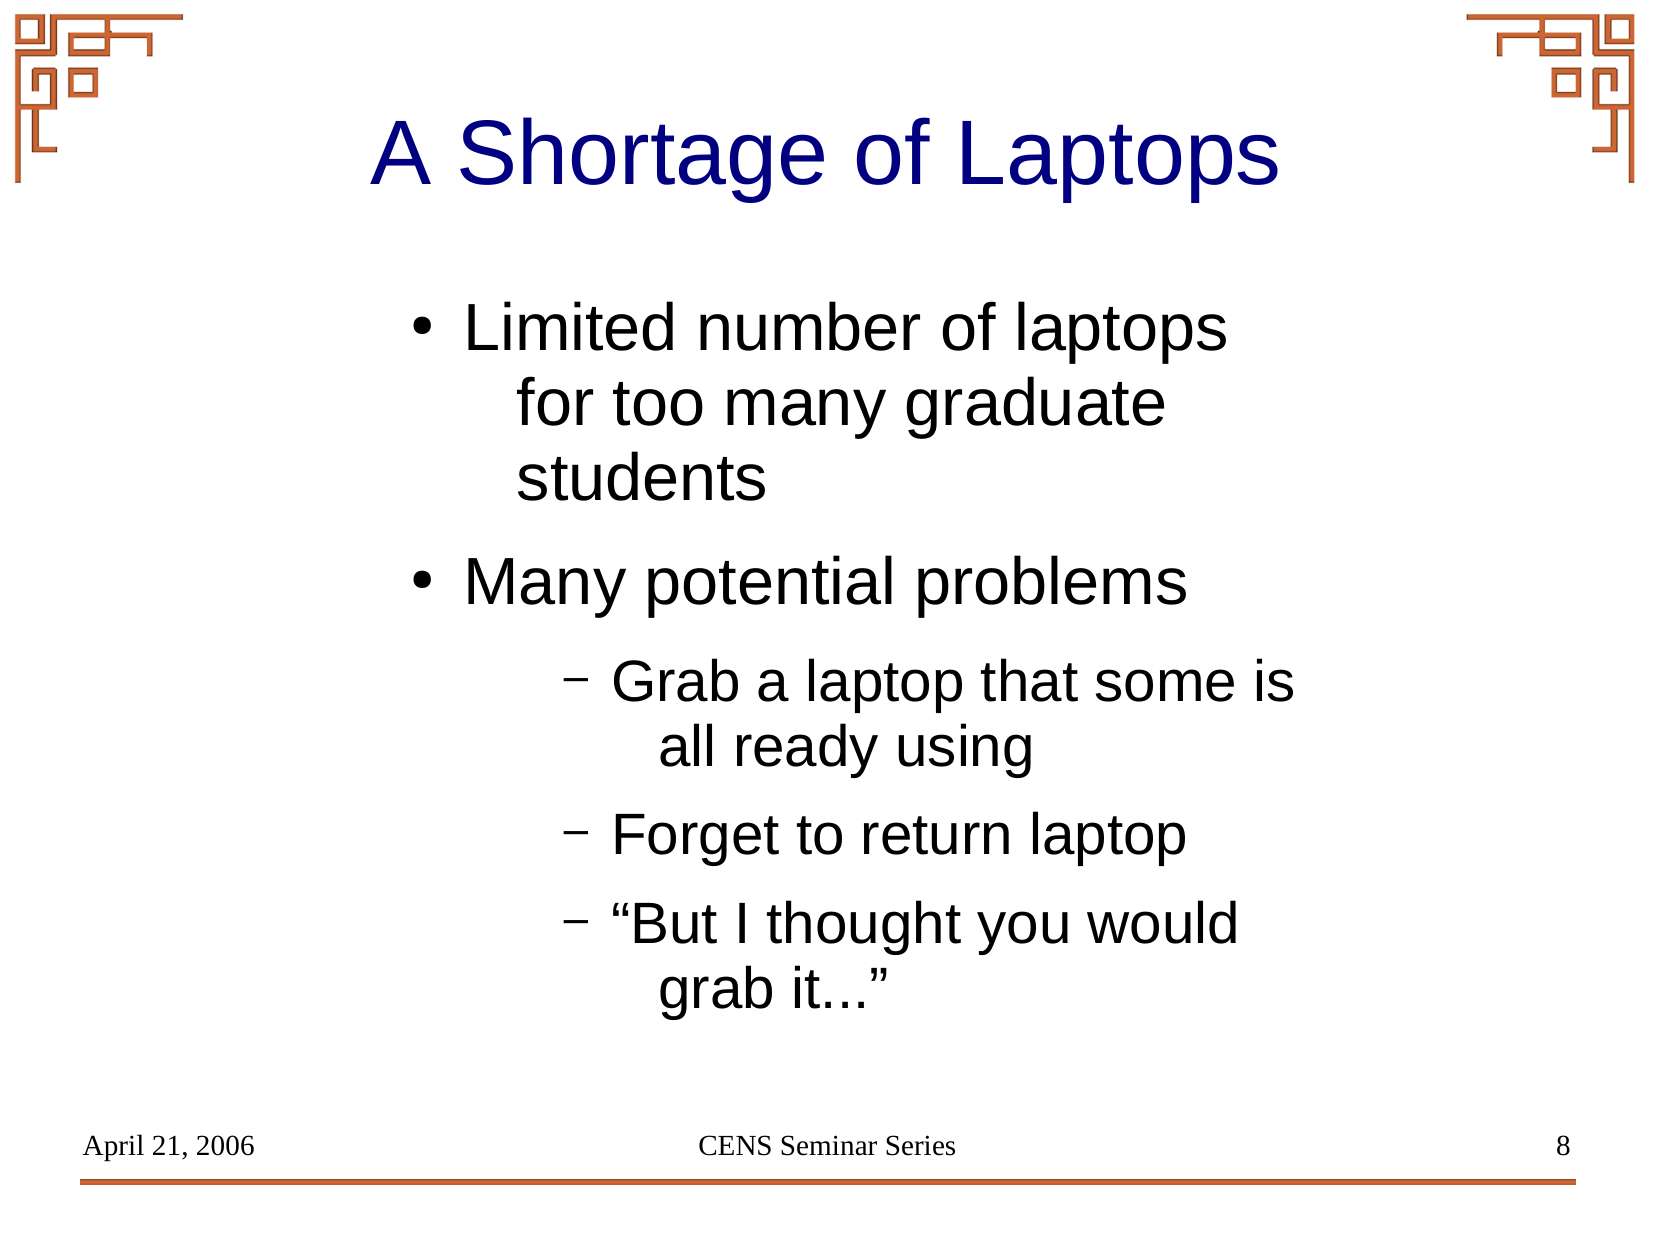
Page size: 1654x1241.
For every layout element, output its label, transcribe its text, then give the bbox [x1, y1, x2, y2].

title A Shortage of Laptops [82, 49, 1571, 257]
list Limited number of laptops for too many graduate students Many potential problems Grab a laptop that some is all ready using Forget to return laptop “But I thought you would grab it...” [375, 290, 1313, 1109]
picture [1456, 0, 1650, 194]
picture [0, 0, 194, 194]
picture [80, 1179, 1576, 1185]
